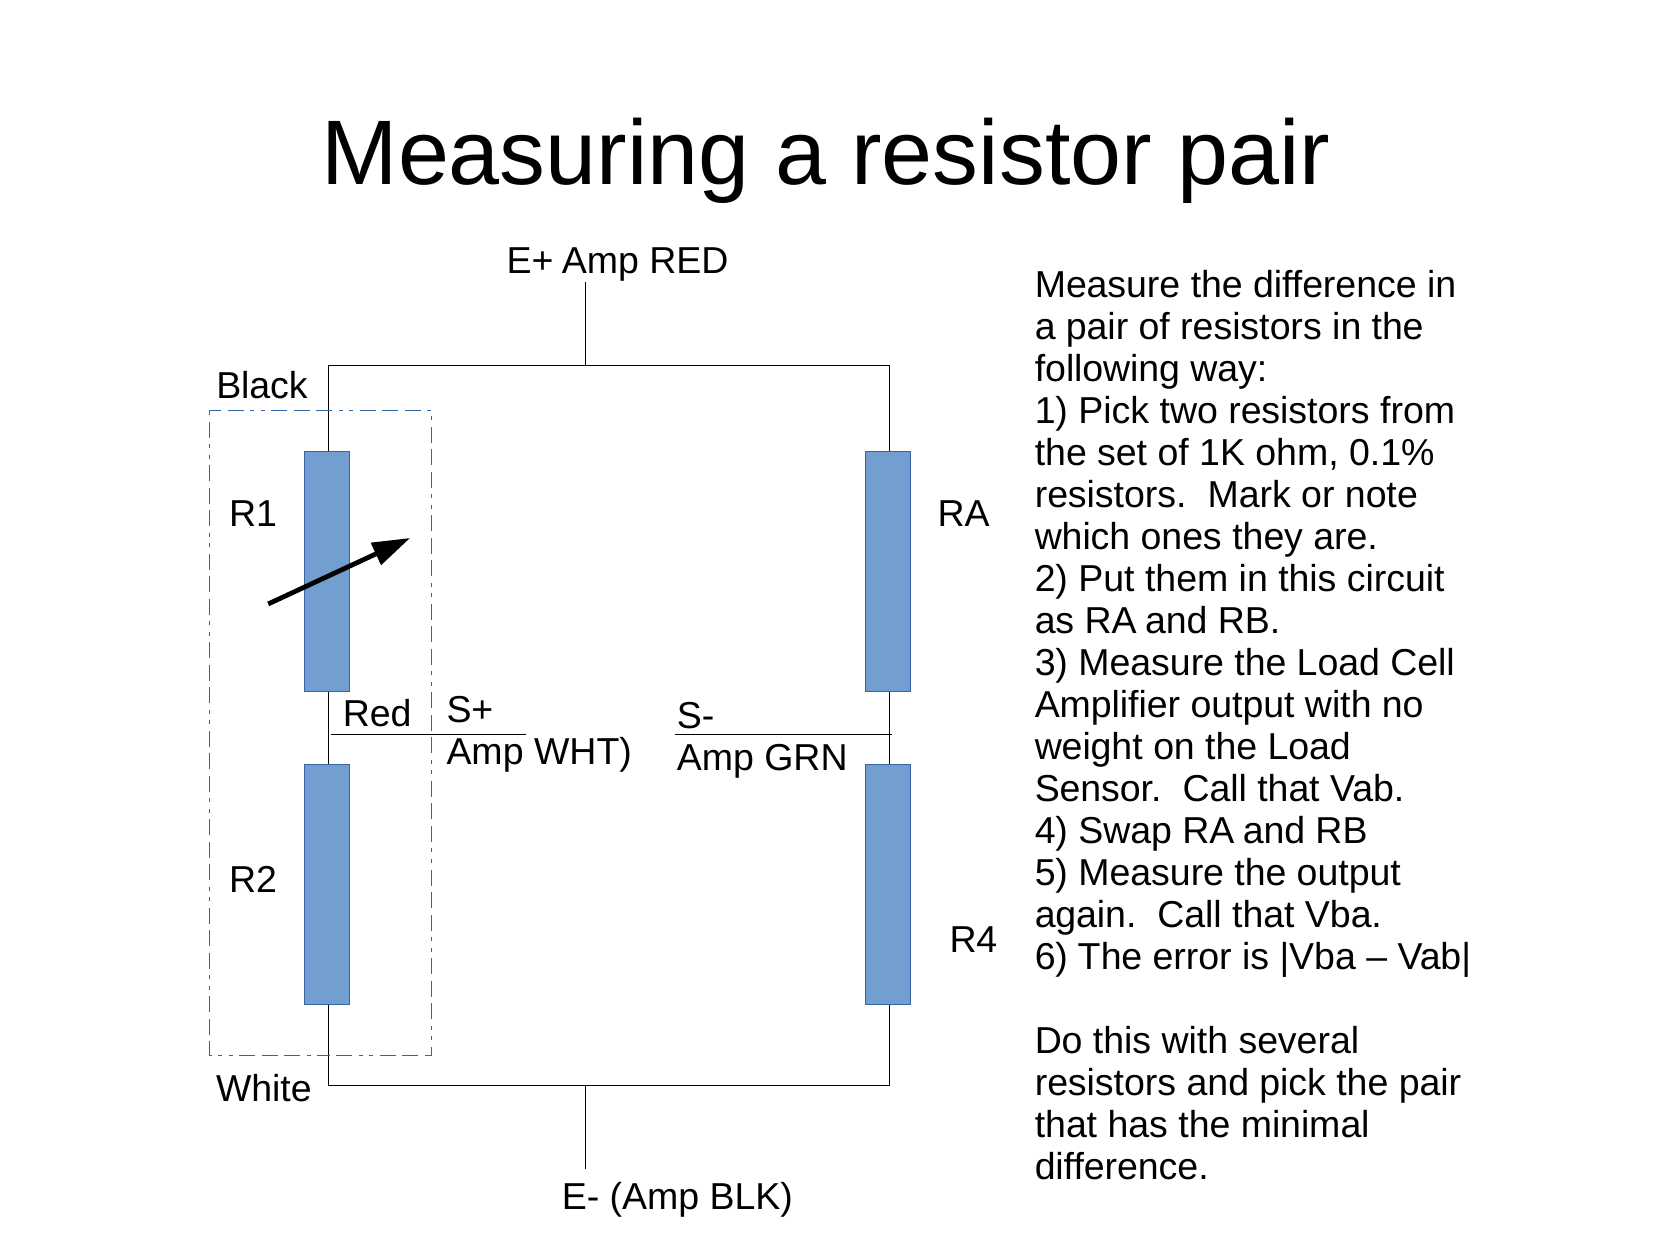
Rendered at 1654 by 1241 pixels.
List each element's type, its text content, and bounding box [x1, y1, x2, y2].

text_box R1 [214, 485, 292, 543]
text_box [865, 451, 911, 692]
text_box R2 [214, 851, 292, 909]
text_box RA [923, 485, 1005, 543]
text_box [304, 451, 350, 584]
text_box [304, 764, 350, 1005]
text_box [304, 570, 350, 692]
text_box Red [328, 685, 427, 743]
text_box White [201, 1059, 327, 1117]
text_box R4 [934, 910, 1013, 968]
text_box E+ Amp RED [491, 231, 744, 289]
text_box S+ Amp WHT) [431, 680, 648, 780]
text_box [865, 764, 911, 1005]
text_box Black [201, 356, 323, 414]
text_box E- (Amp BLK) [547, 1168, 808, 1226]
text_box Measure the difference in a pair of resistors in the following way: 1) Pick two resistors from the set of 1K ohm, 0.1% resistors. Mark or note which ones they are. 2) Put them in this circuit as RA and RB. 3) Measure the Load Cell Amplifier output with no weight on the Load Sensor. Call that Vab. 4) Swap RA and RB 5) Measure the output again. Call that Vba. 6) The error is |Vba – Vab| Do this with several resistors and pick the pair that has the minimal difference. [1020, 256, 1501, 1196]
title Measuring a resistor pair [82, 49, 1571, 257]
text_box S- Amp GRN [662, 686, 863, 786]
